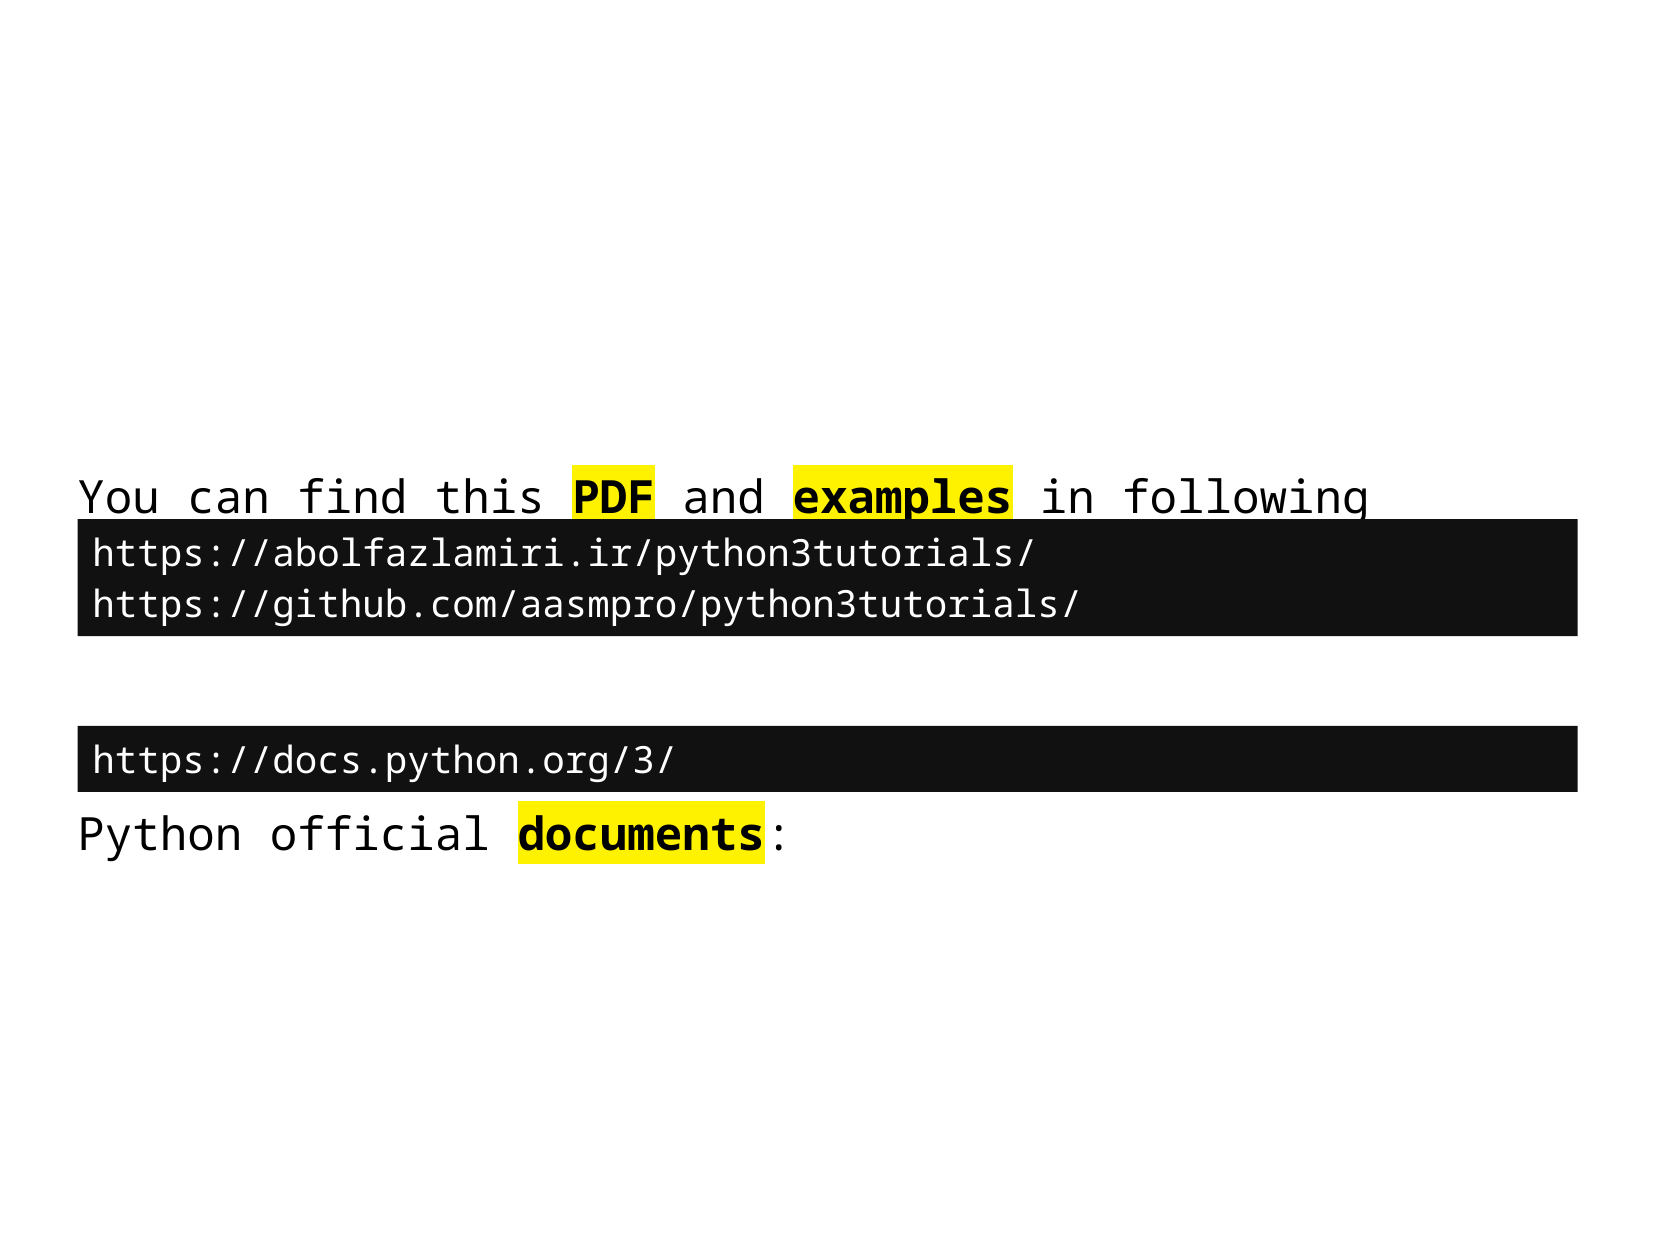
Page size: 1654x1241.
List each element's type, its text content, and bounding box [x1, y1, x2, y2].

text_box https://abolfazlamiri.ir/python3tutorials/ https://github.com/aasmpro/python3tutorials/ [77, 519, 1578, 610]
text_box https://docs.python.org/3/ [77, 725, 1578, 783]
text_box You can find this PDF and examples in following locations: Python official documents: created by Abolfazl Amiri [62, 457, 1591, 1190]
